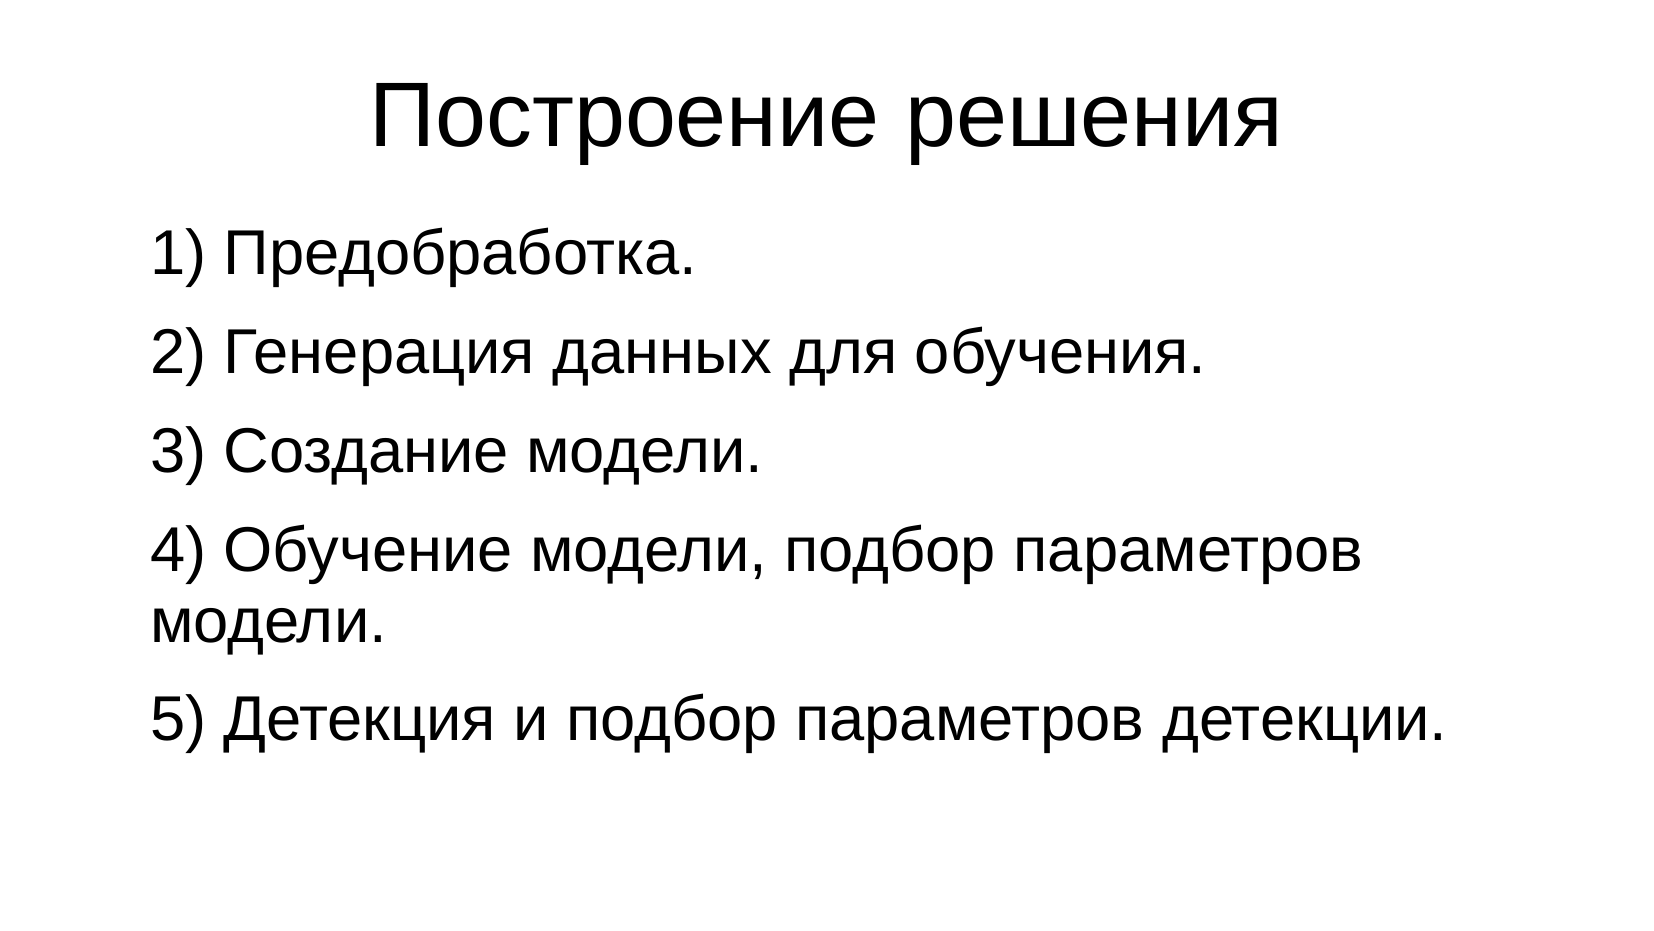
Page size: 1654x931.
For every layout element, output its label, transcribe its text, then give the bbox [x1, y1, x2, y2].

title Построение решения [82, 37, 1571, 193]
list 1) Предобработка. 2) Генерация данных для обучения. 3) Создание модели. 4) Обучение модели, подбор параметров модели. 5) Детекция и подбор параметров детекции. [82, 217, 1571, 758]
